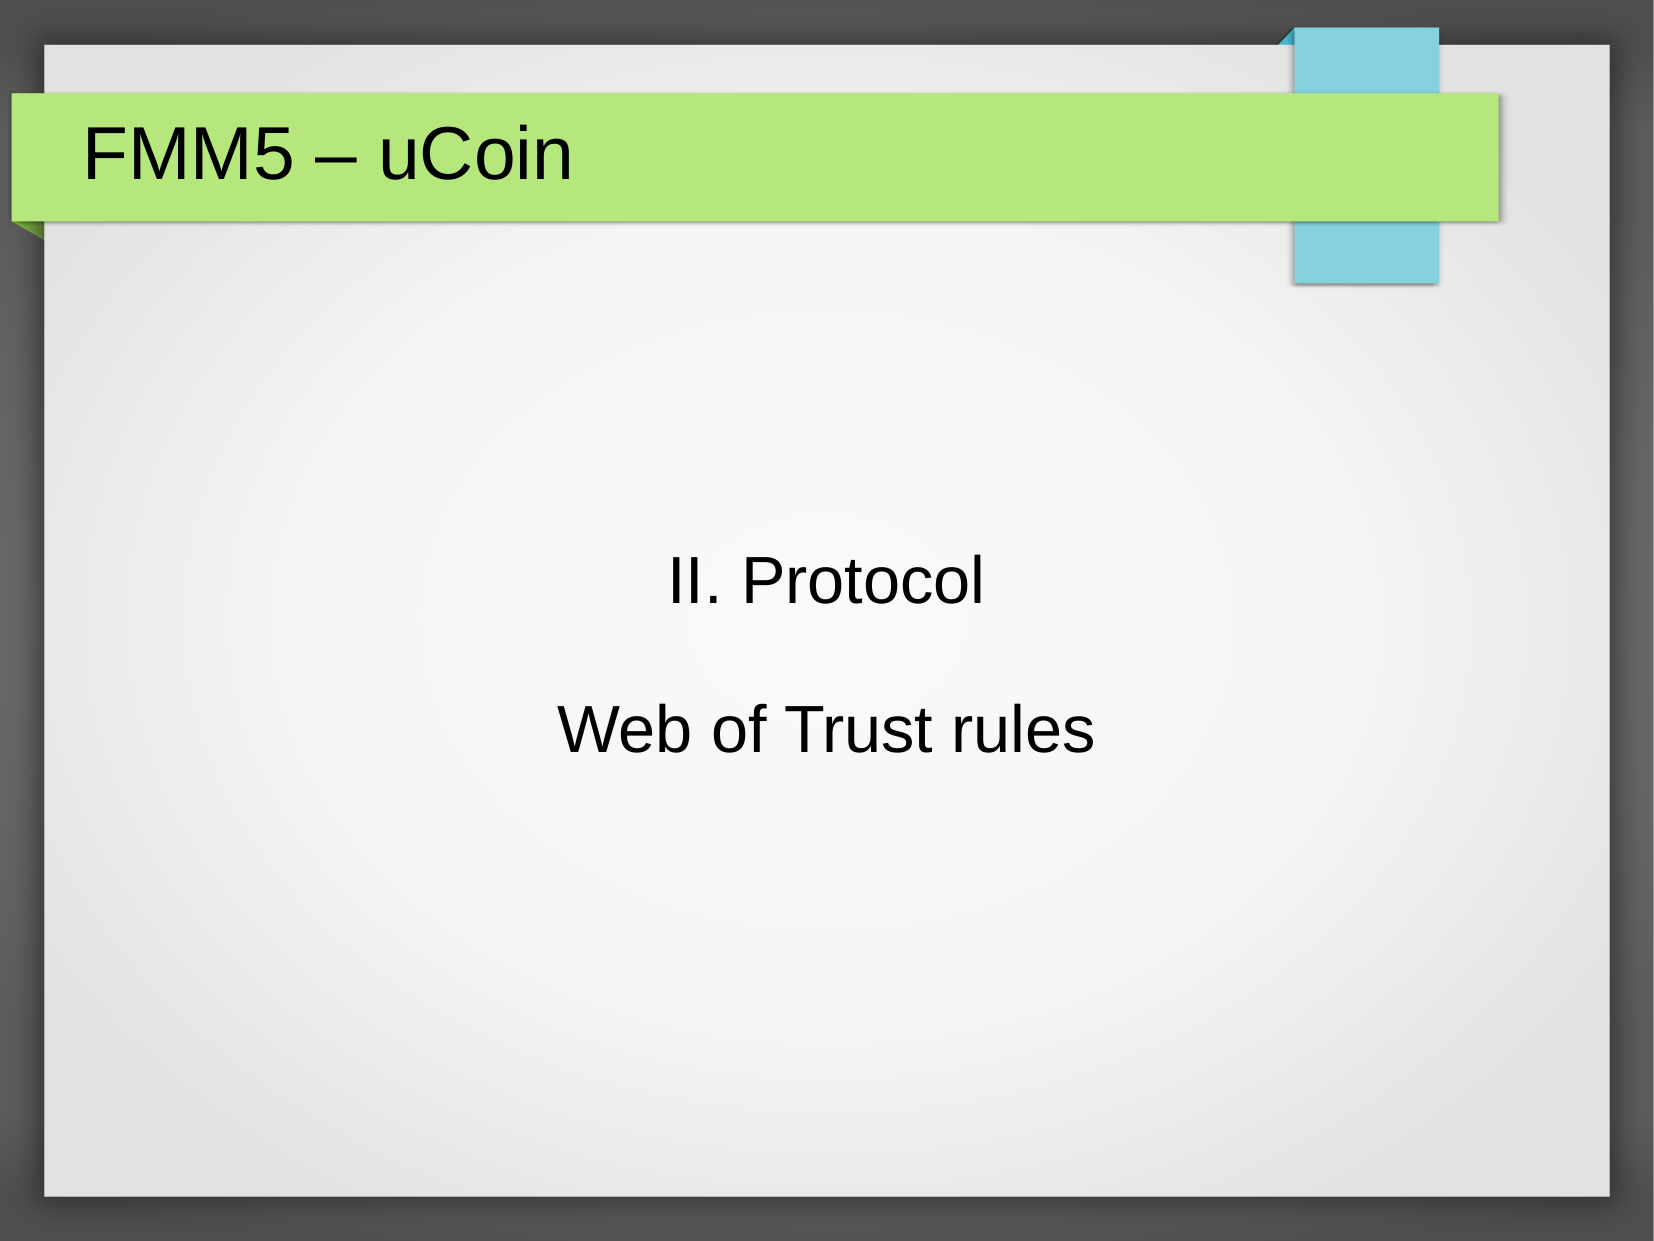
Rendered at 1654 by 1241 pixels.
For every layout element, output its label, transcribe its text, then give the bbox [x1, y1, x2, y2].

picture [0, 0, 1654, 1241]
subtitle II. Protocol Web of Trust rules [82, 295, 1571, 1015]
title FMM5 – uCoin [82, 94, 1489, 213]
